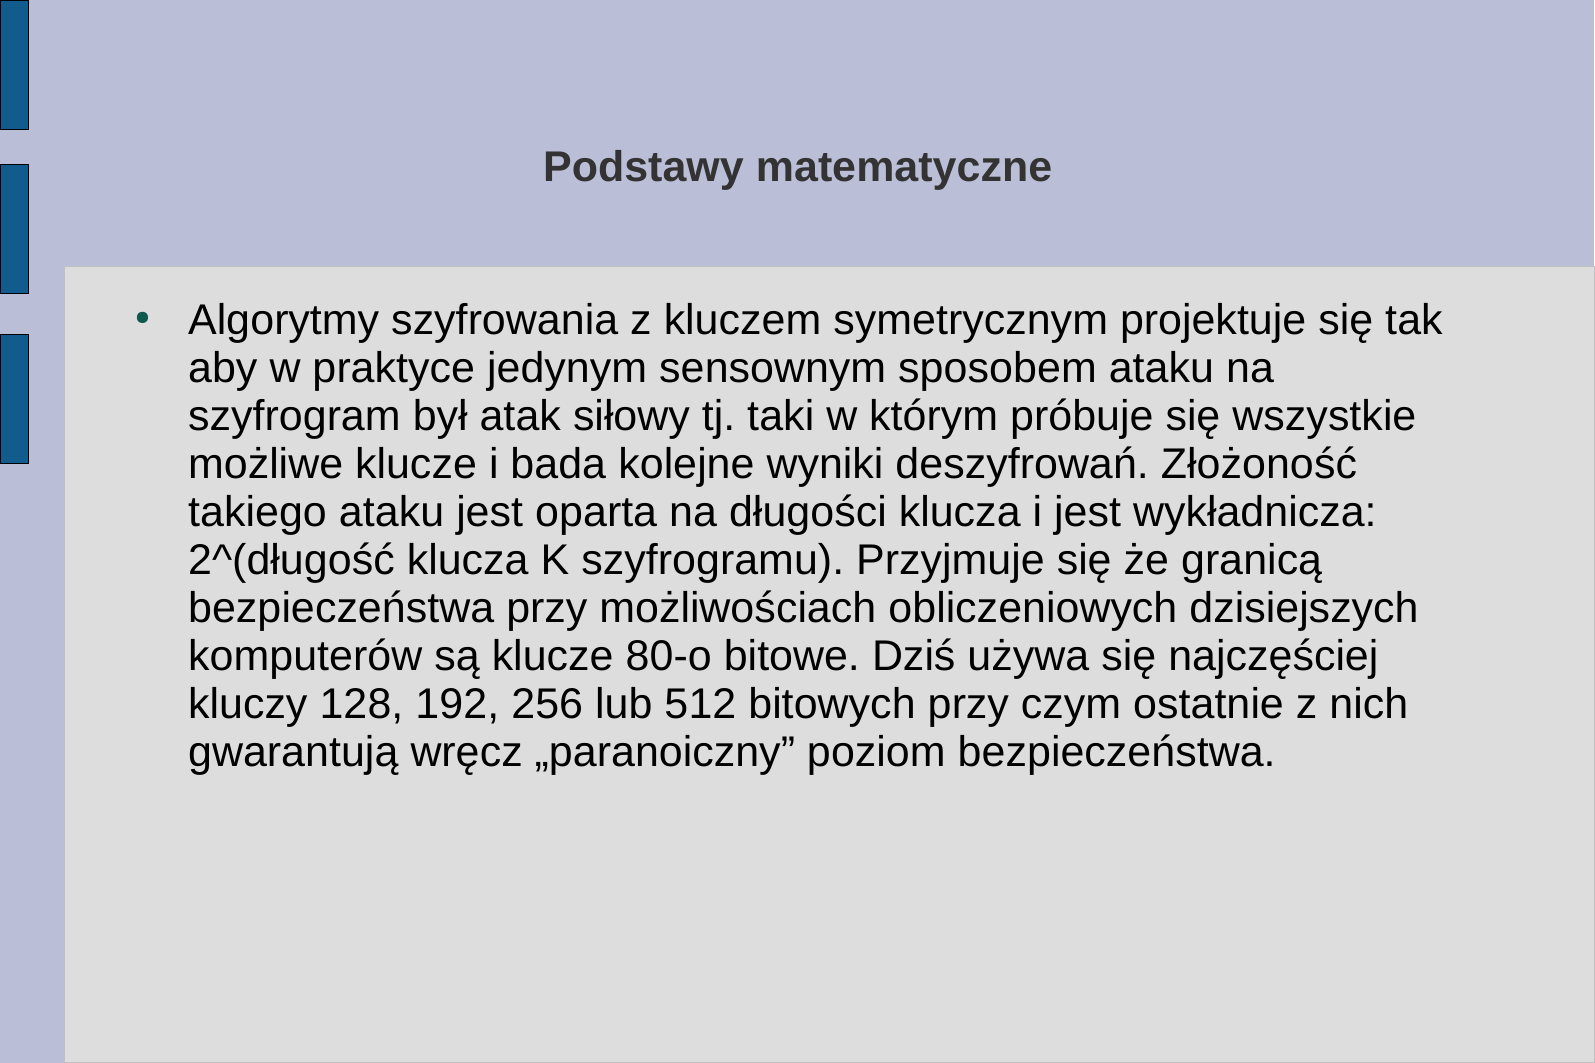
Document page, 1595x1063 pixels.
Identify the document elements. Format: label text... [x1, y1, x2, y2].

list Algorytmy szyfrowania z kluczem symetrycznym projektuje się tak aby w praktyce jedynym sensownym sposobem ataku na szyfrogram był atak siłowy tj. taki w którym próbuje się wszystkie możliwe klucze i bada kolejne wyniki deszyfrowań. Złożoność takiego ataku jest oparta na długości klucza i jest wykładnicza: 2^(długość klucza K szyfrogramu). Przyjmuje się że granicą bezpieczeństwa przy możliwościach obliczeniowych dzisiejszych komputerów są klucze 80-o bitowe. Dziś używa się najczęściej kluczy 128, 192, 256 lub 512 bitowych przy czym ostatnie z nich gwarantują wręcz „paranoiczny” poziom bezpieczeństwa. [117, 295, 1479, 966]
title Podstawy matematyczne [117, 78, 1479, 256]
